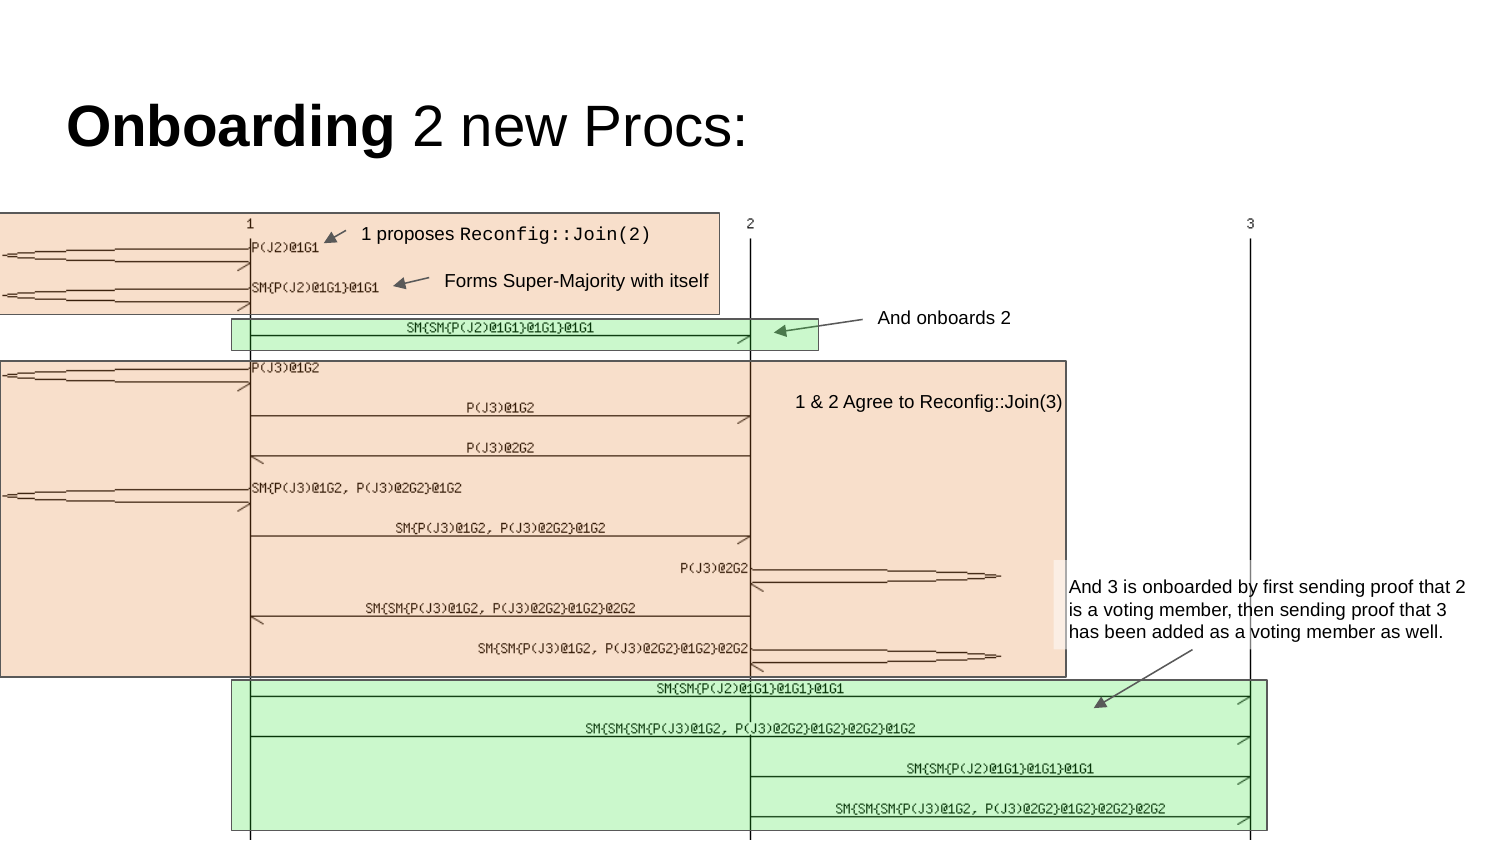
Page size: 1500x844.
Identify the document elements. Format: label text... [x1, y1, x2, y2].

text_box [0, 213, 720, 315]
text_box Forms Super-Majority with itself [429, 254, 914, 301]
text_box 1 & 2 Agree to Reconfig::Join(3) [780, 375, 1265, 422]
text_box And 3 is onboarded by first sending proof that 2 is a voting member, then sending proof that 3 has been added as a voting member as well. [1053, 560, 1488, 650]
picture [0, 206, 1500, 840]
text_box And onboards 2 [862, 290, 1347, 337]
text_box [231, 679, 1267, 831]
text_box 1 proposes Reconfig::Join(2) [346, 206, 830, 254]
text_box [231, 318, 819, 351]
picture [0, 206, 346, 213]
text_box [0, 361, 1067, 678]
title Onboarding 2 new Procs: [51, 72, 1449, 167]
